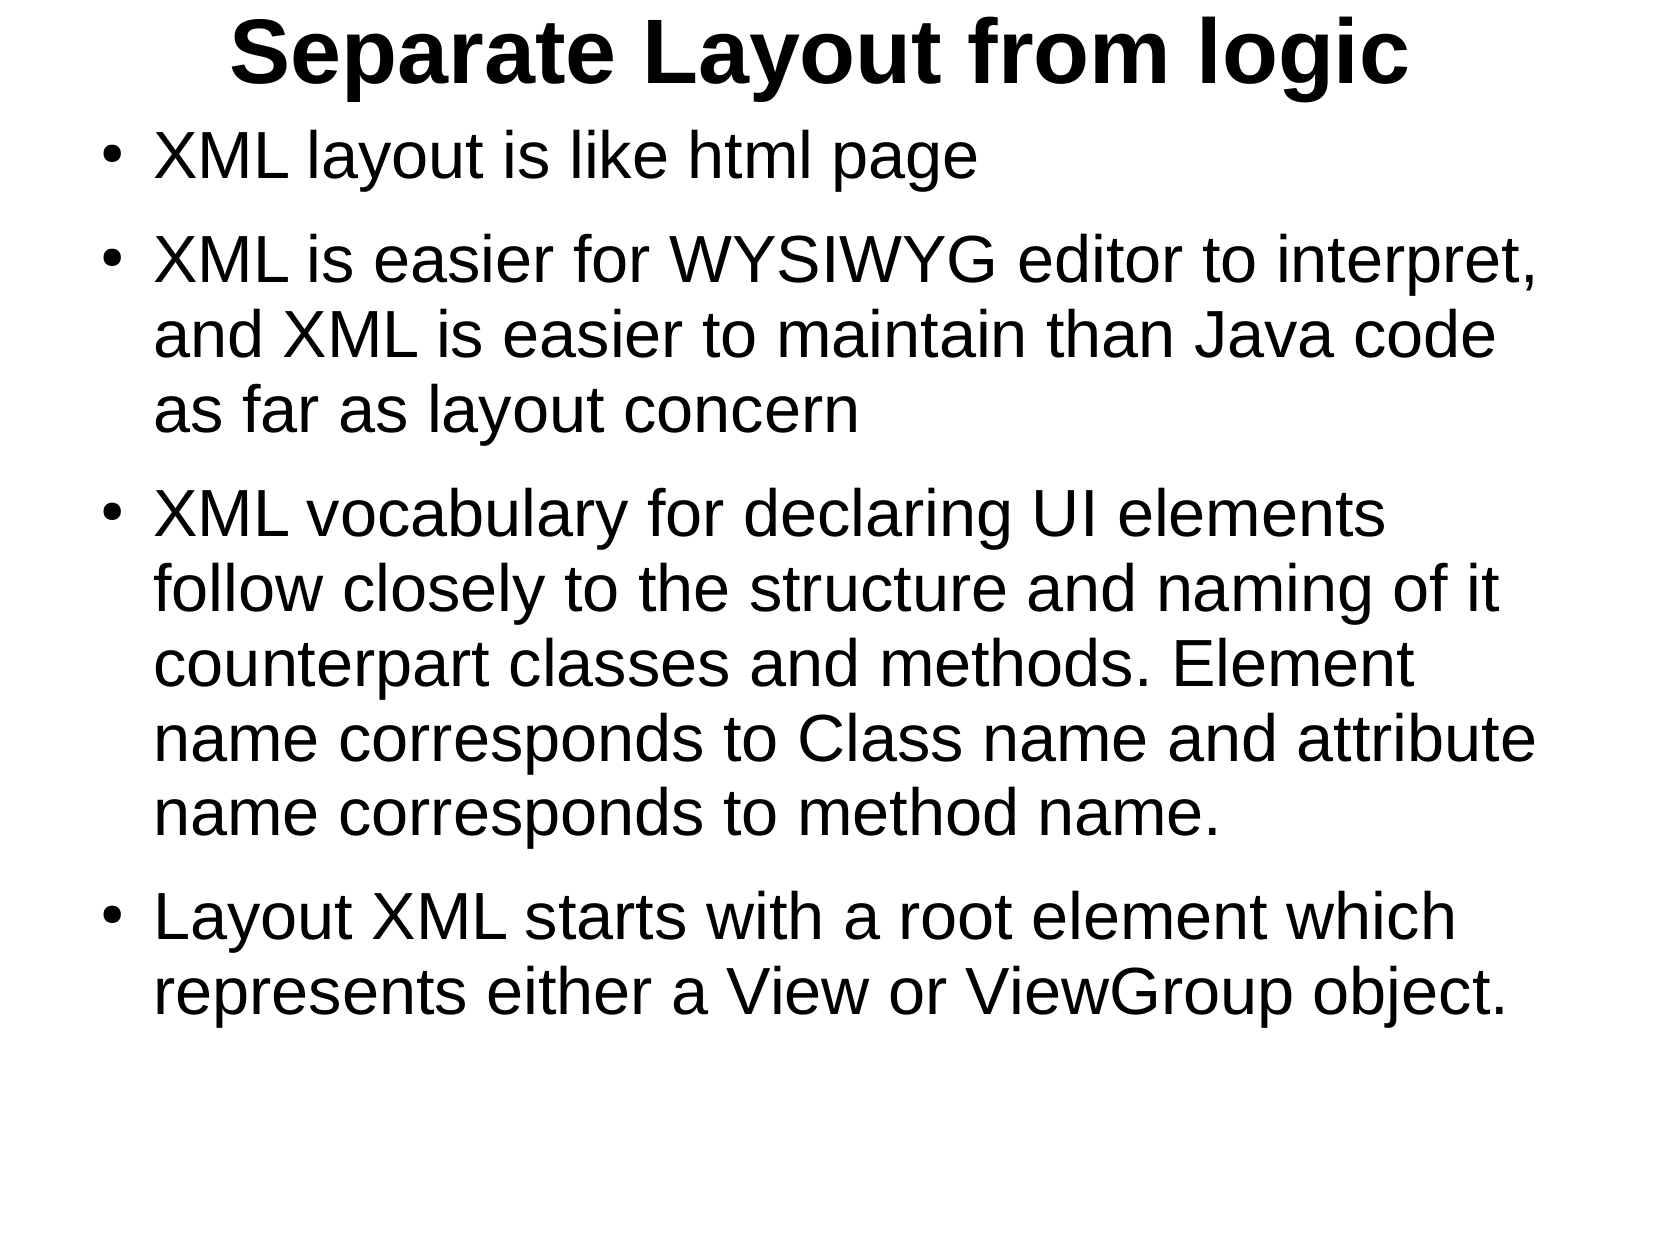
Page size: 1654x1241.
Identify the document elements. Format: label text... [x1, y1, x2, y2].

list XML layout is like html page XML is easier for WYSIWYG editor to interpret, and XML is easier to maintain than Java code as far as layout concern XML vocabulary for declaring UI elements follow closely to the structure and naming of it counterpart classes and methods. Element name corresponds to Class name and attribute name corresponds to method name. Layout XML starts with a root element which represents either a View or ViewGroup object. [82, 118, 1571, 1211]
title Separate Layout from logic [76, 0, 1565, 119]
